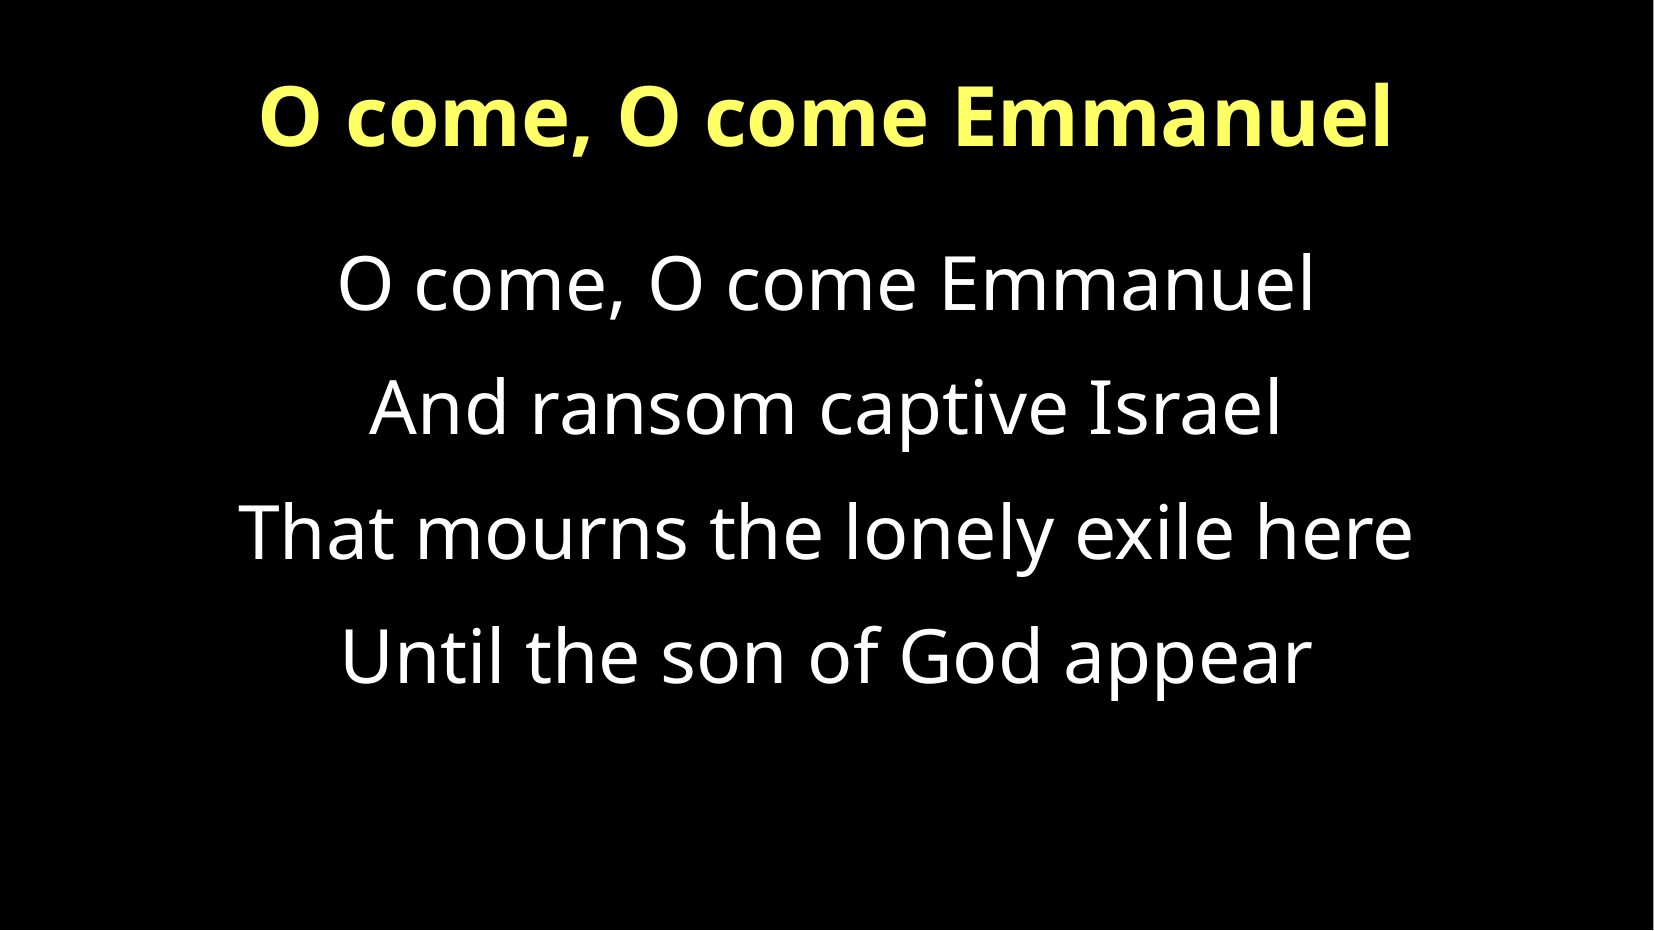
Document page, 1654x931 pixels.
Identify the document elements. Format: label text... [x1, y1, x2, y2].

title O come, O come Emmanuel [0, 37, 1654, 193]
list O come, O come Emmanuel And ransom captive Israel That mourns the lonely exile here Until the son of God appear [0, 230, 1654, 922]
